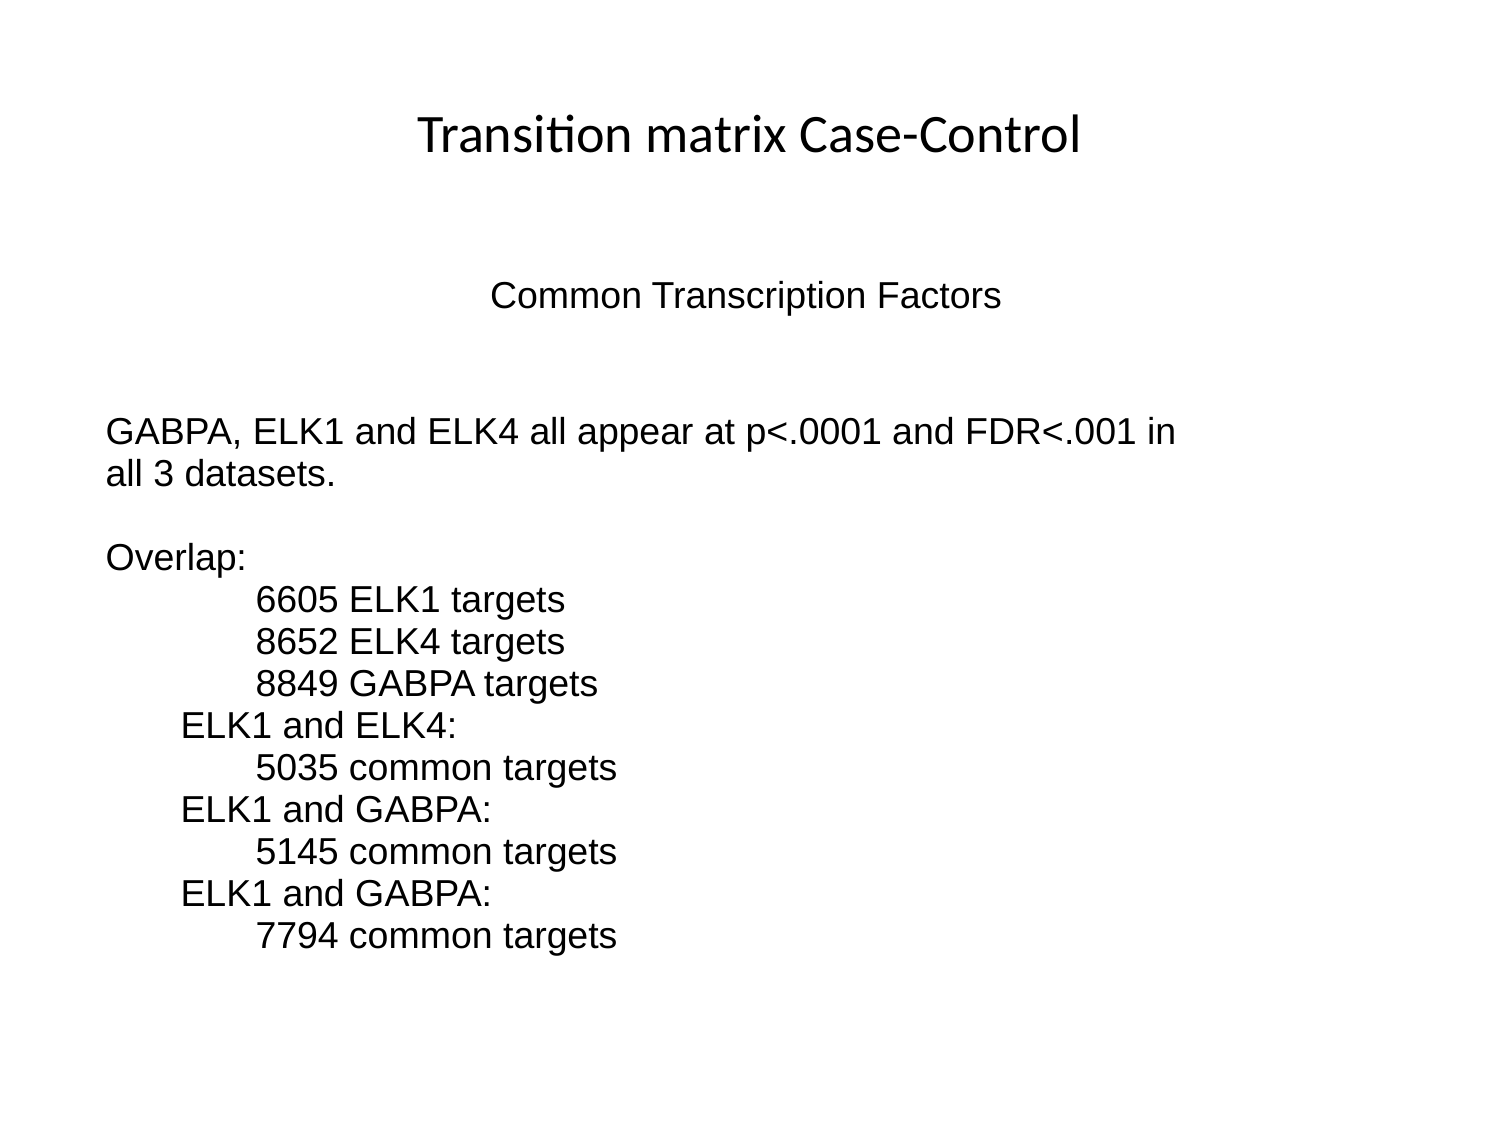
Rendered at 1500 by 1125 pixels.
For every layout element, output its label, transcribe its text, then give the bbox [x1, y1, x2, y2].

title Transition matrix Case-Control [75, 45, 1425, 233]
text_box Common Transcription Factors [475, 267, 1017, 324]
text_box GABPA, ELK1 and ELK4 all appear at p<.0001 and FDR<.001 in all 3 datasets. Overlap: 6605 ELK1 targets 8652 ELK4 targets 8849 GABPA targets ELK1 and ELK4: 5035 common targets ELK1 and GABPA: 5145 common targets ELK1 and GABPA: 7794 common targets [90, 403, 1206, 964]
